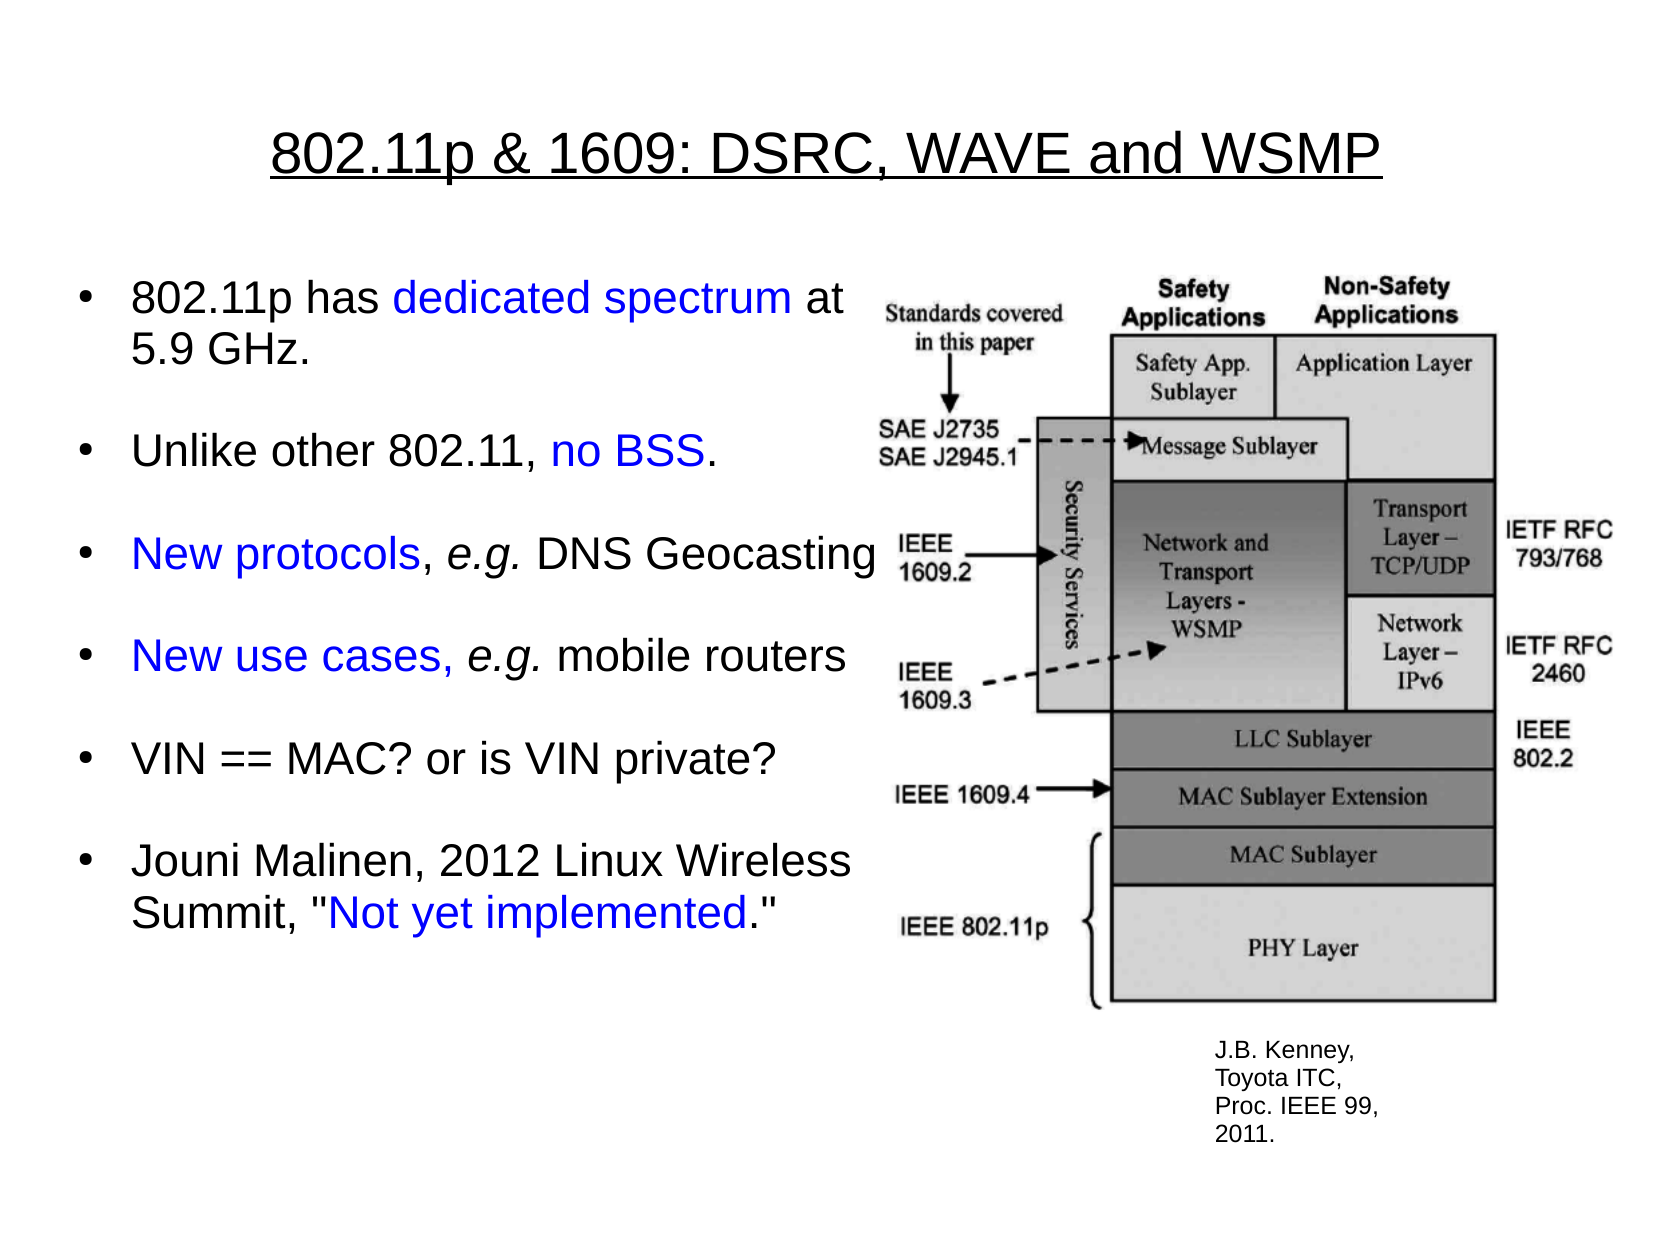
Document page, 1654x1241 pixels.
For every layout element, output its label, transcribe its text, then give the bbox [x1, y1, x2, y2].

list 802.11p has dedicated spectrum at 5.9 GHz. Unlike other 802.11, no BSS. New protocols, e.g. DNS Geocasting. New use cases, e.g. mobile routers VIN == MAC? or is VIN private? Jouni Malinen, 2012 Linux Wireless Summit, "Not yet implemented." [60, 271, 876, 1006]
picture [876, 271, 1621, 1022]
title 802.11p & 1609: DSRC, WAVE and WSMP [82, 49, 1571, 257]
text_box J.B. Kenney, Toyota ITC, Proc. IEEE 99, 2011. [1200, 1028, 1395, 1156]
